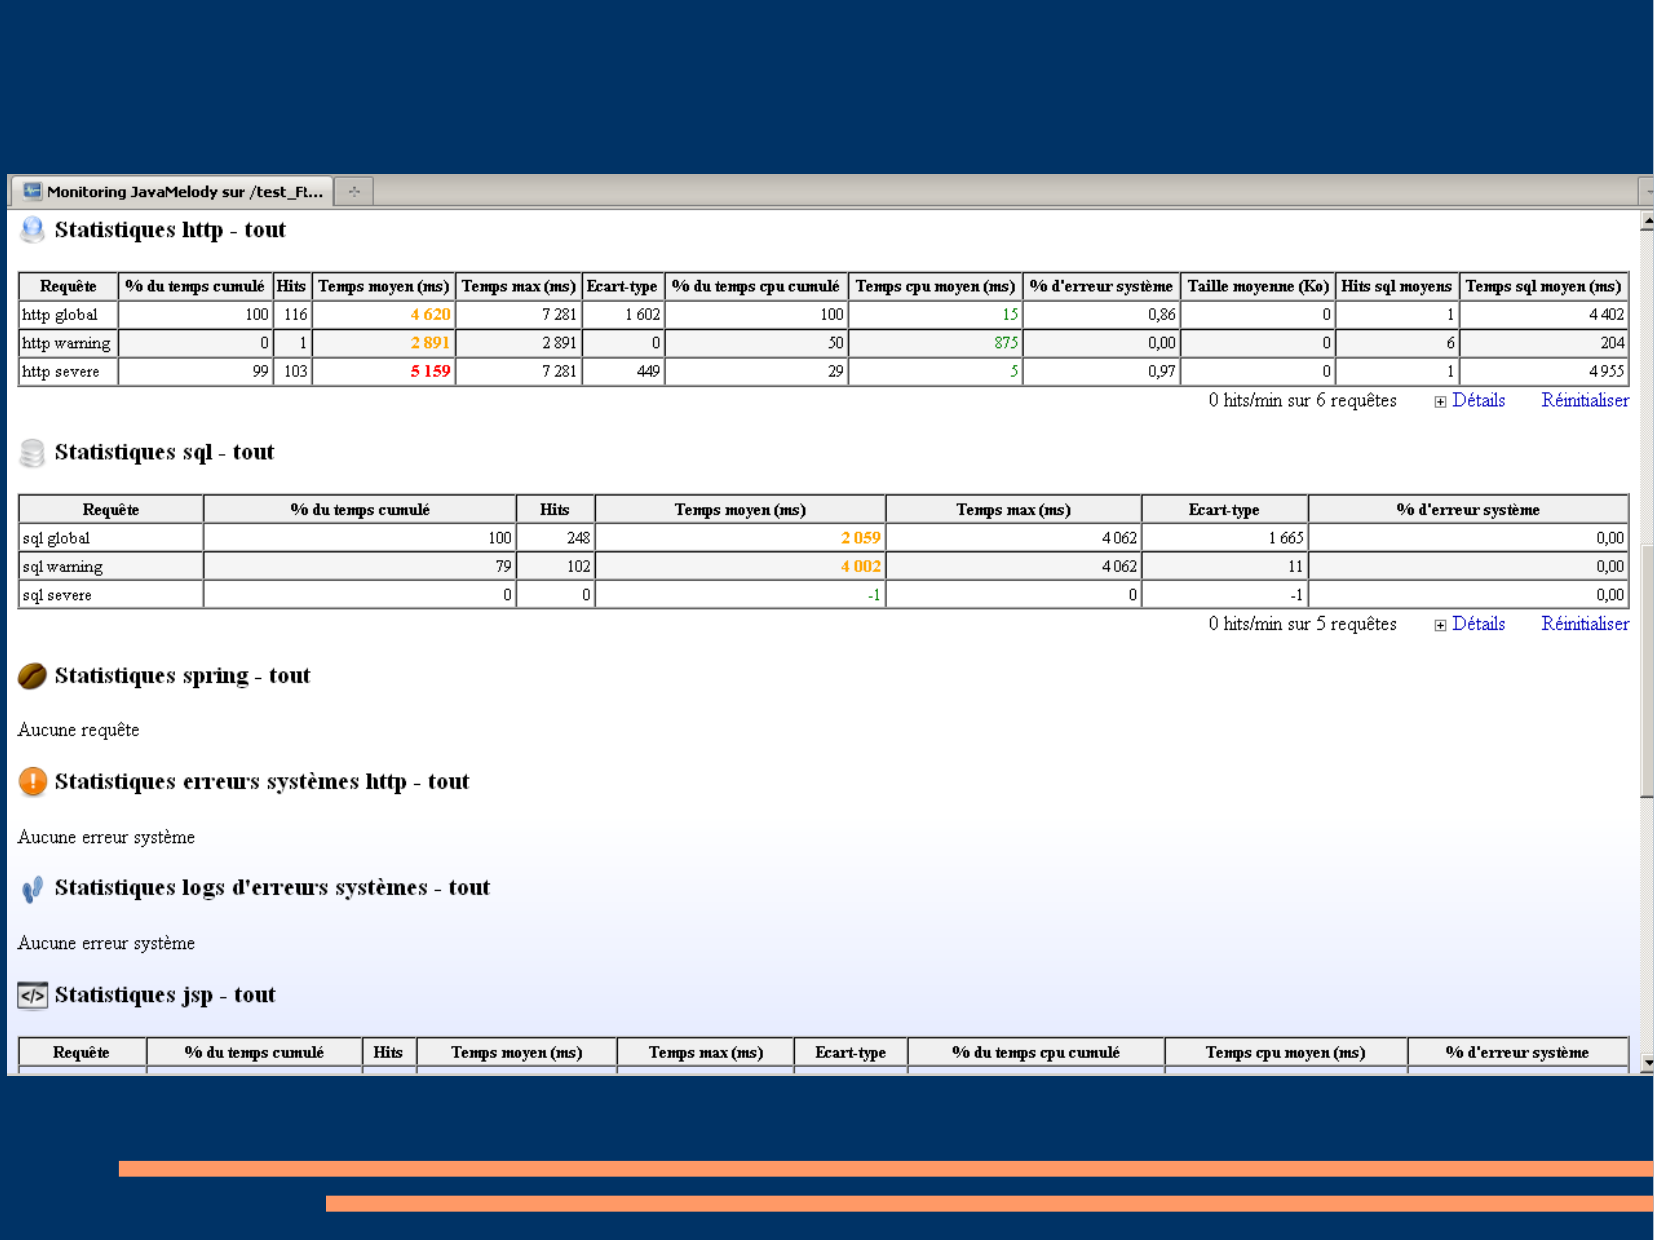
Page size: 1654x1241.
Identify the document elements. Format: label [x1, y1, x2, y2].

picture [7, 174, 1654, 1076]
